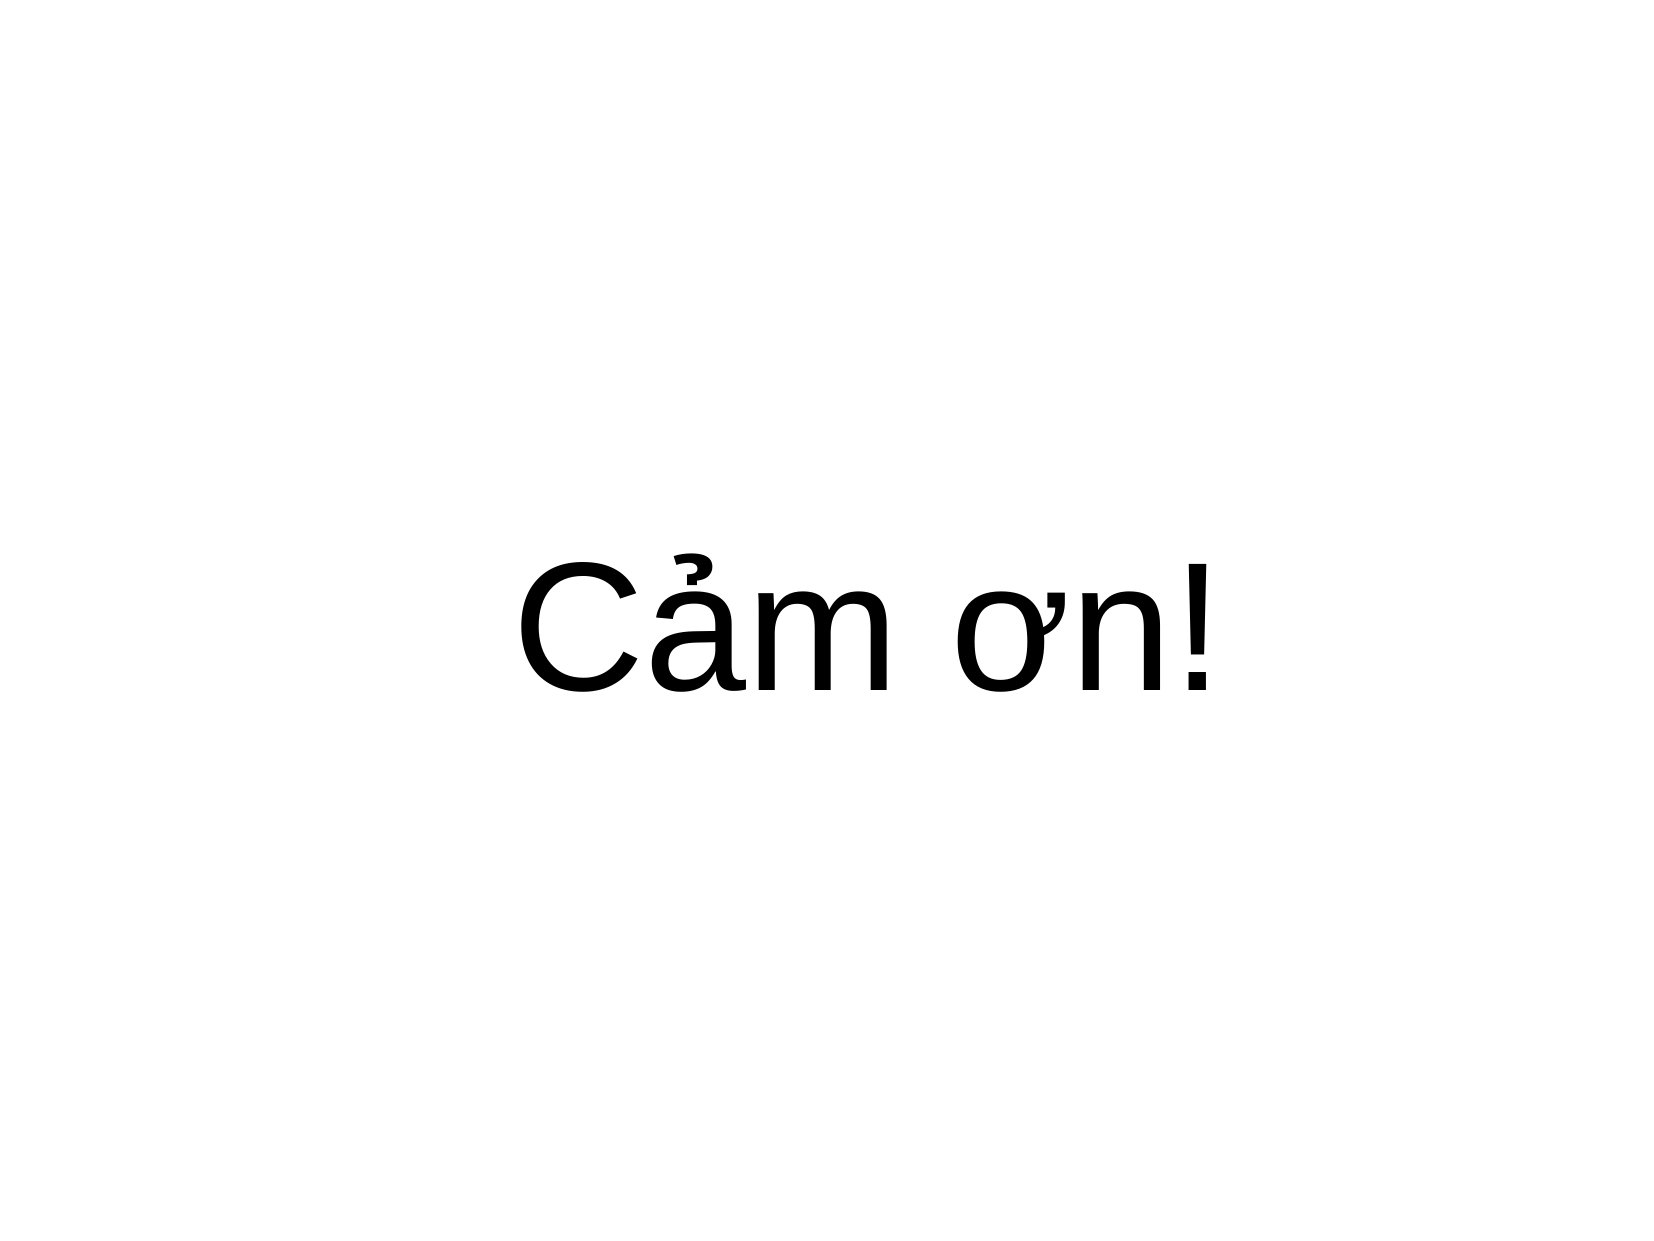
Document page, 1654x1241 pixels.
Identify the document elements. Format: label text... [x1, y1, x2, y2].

list Cảm ơn! [82, 290, 1571, 1109]
